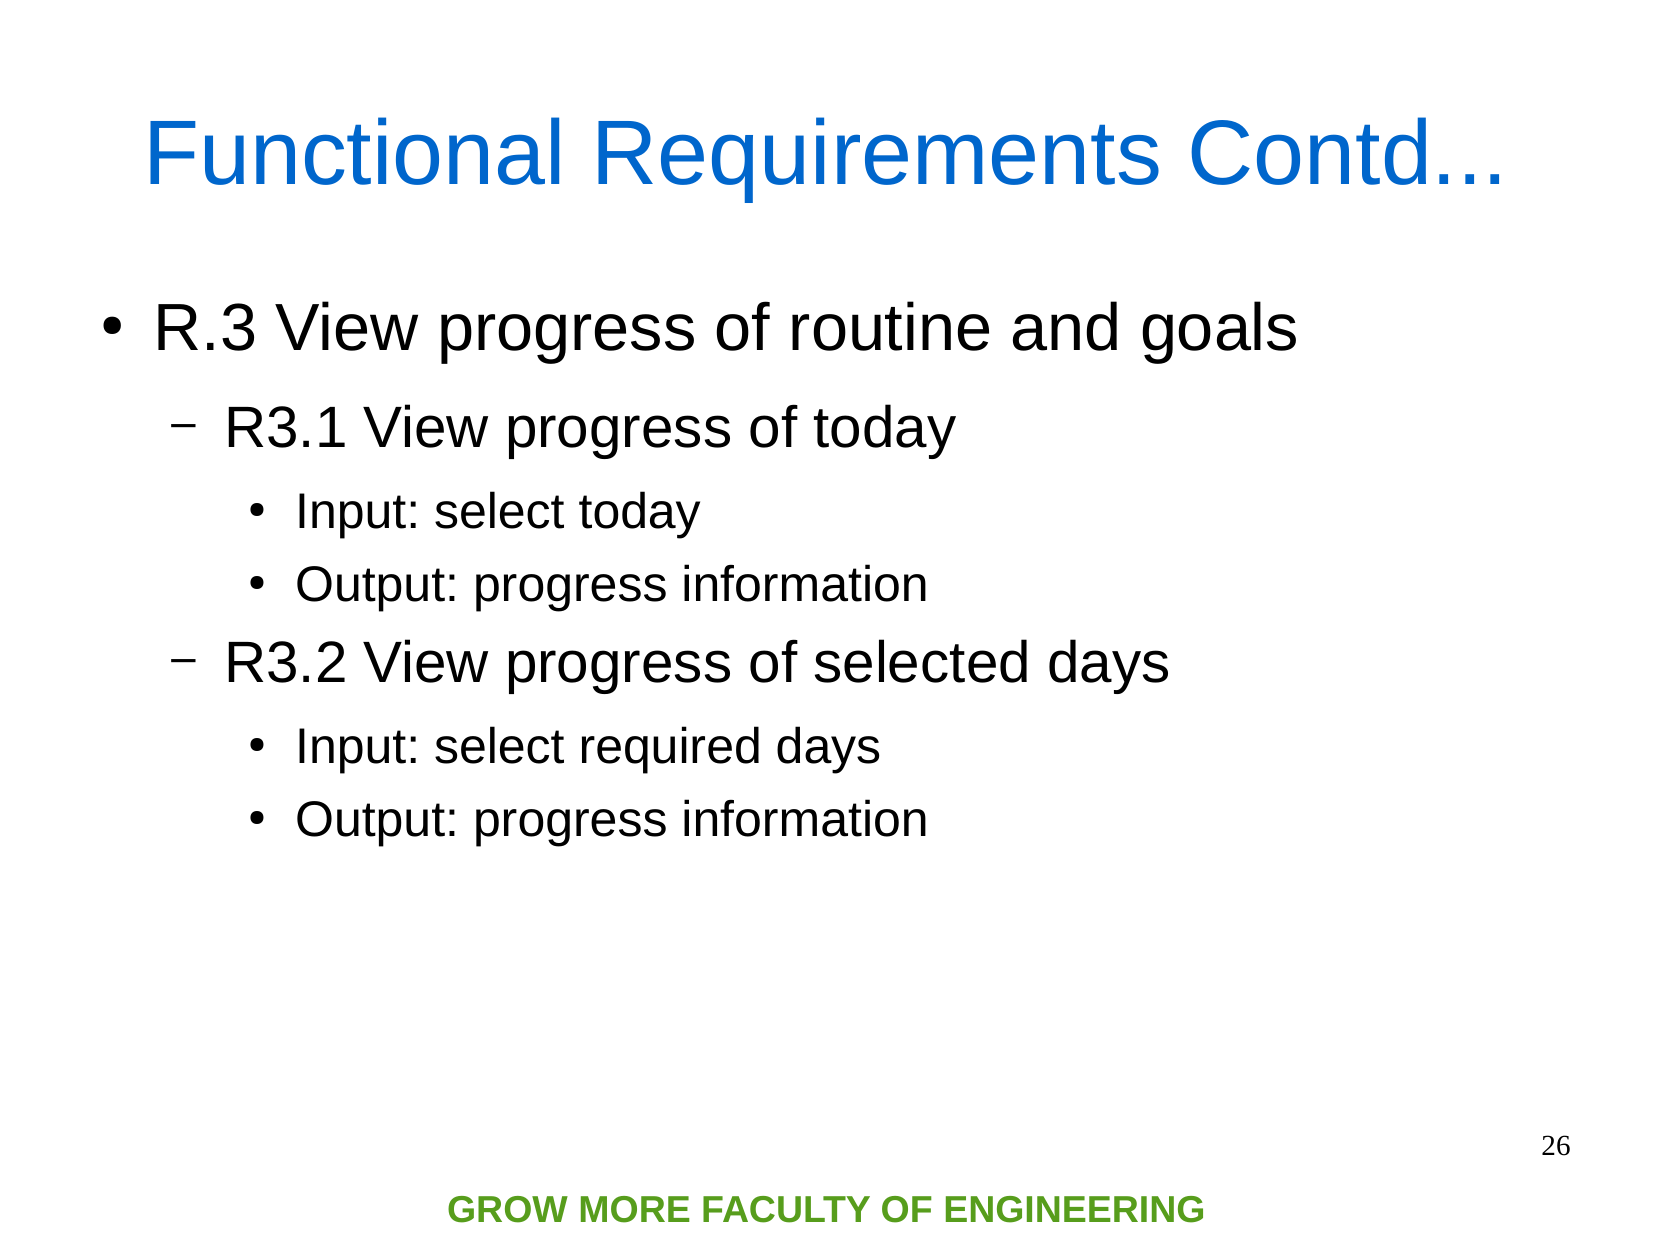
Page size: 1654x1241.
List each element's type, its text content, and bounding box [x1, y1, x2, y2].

list R.3 View progress of routine and goals R3.1 View progress of today Input: select today Output: progress information R3.2 View progress of selected days Input: select required days Output: progress information [82, 290, 1571, 1010]
title Functional Requirements Contd... [82, 49, 1571, 257]
